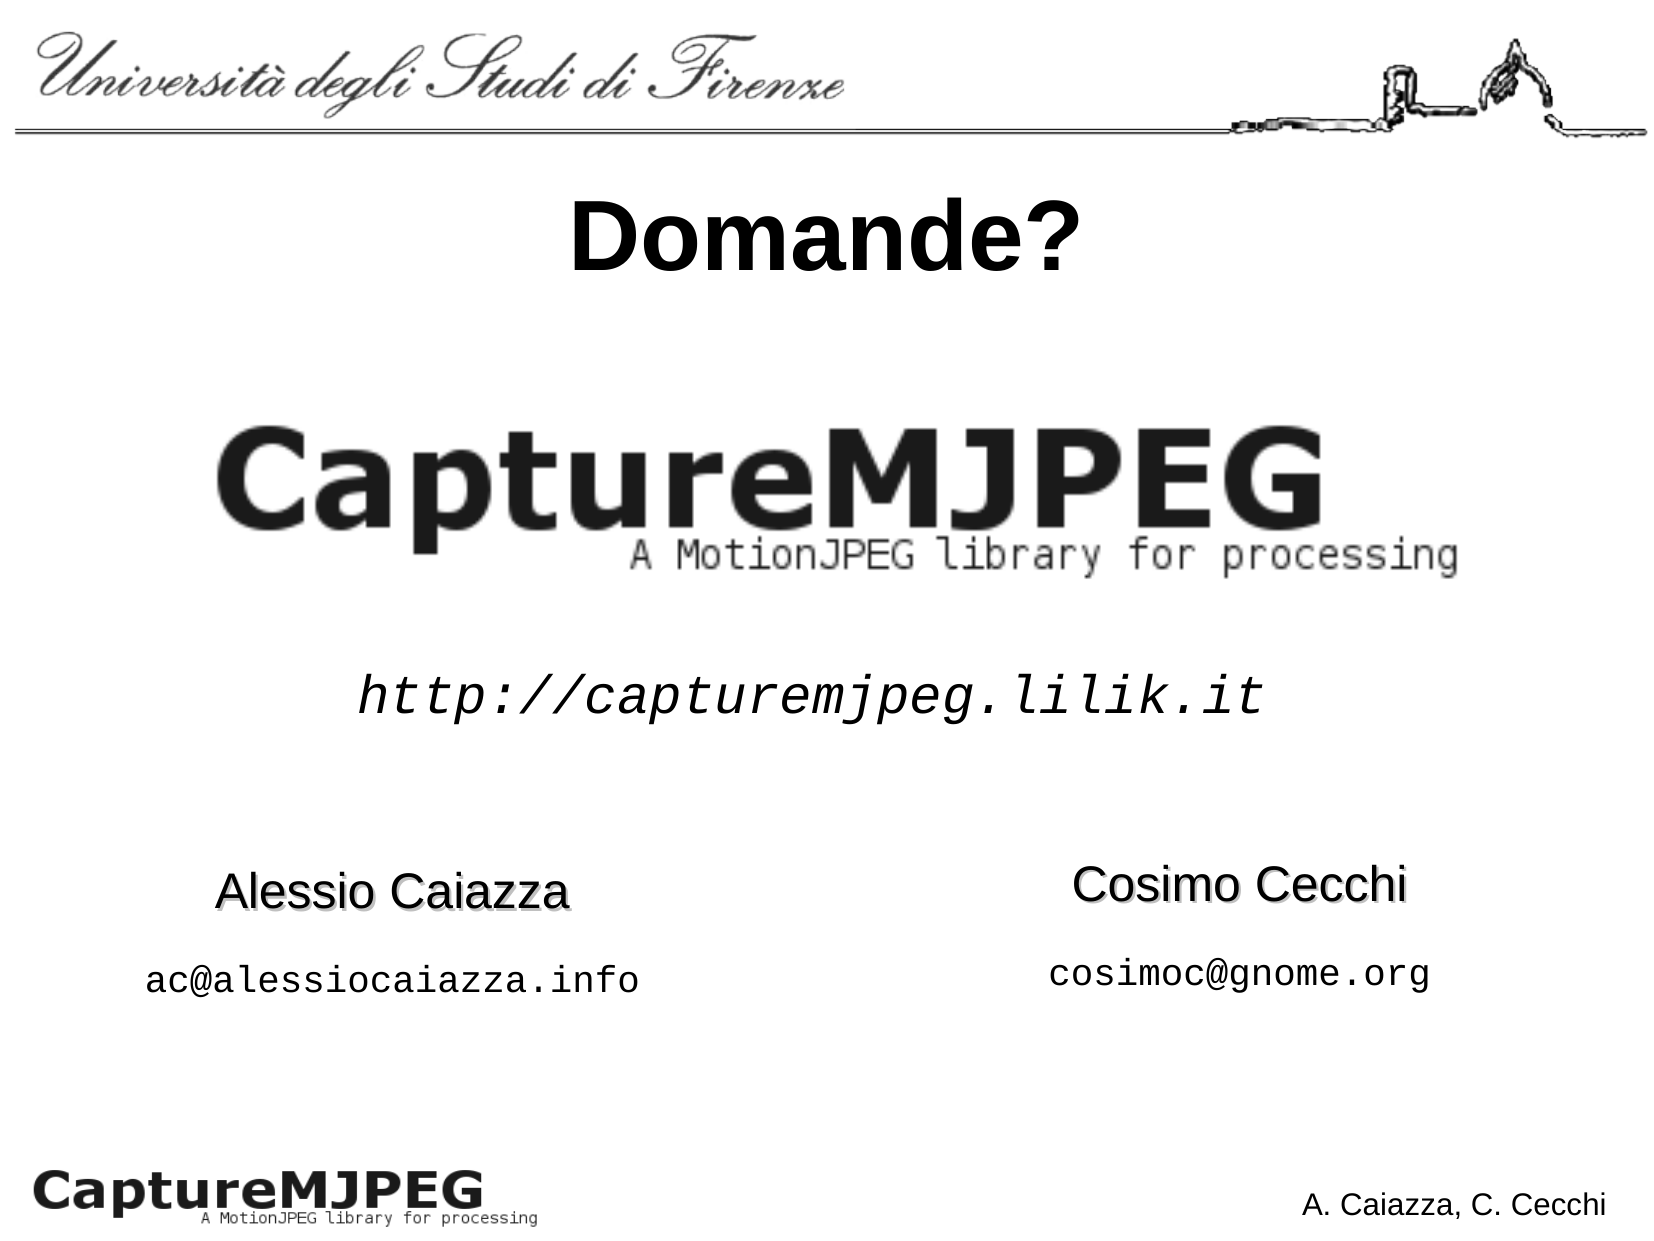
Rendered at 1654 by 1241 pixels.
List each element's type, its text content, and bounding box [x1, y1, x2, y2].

title Domande? [82, 155, 1571, 318]
text_box http://capturemjpeg.lilik.it [342, 661, 1317, 739]
picture [17, 1159, 550, 1229]
picture [7, 4, 1654, 147]
text_box Cosimo Cecchi cosimoc@gnome.org [1033, 848, 1447, 1004]
text_box Alessio Caiazza ac@alessiocaiazza.info [129, 856, 662, 1012]
picture [177, 397, 1490, 585]
